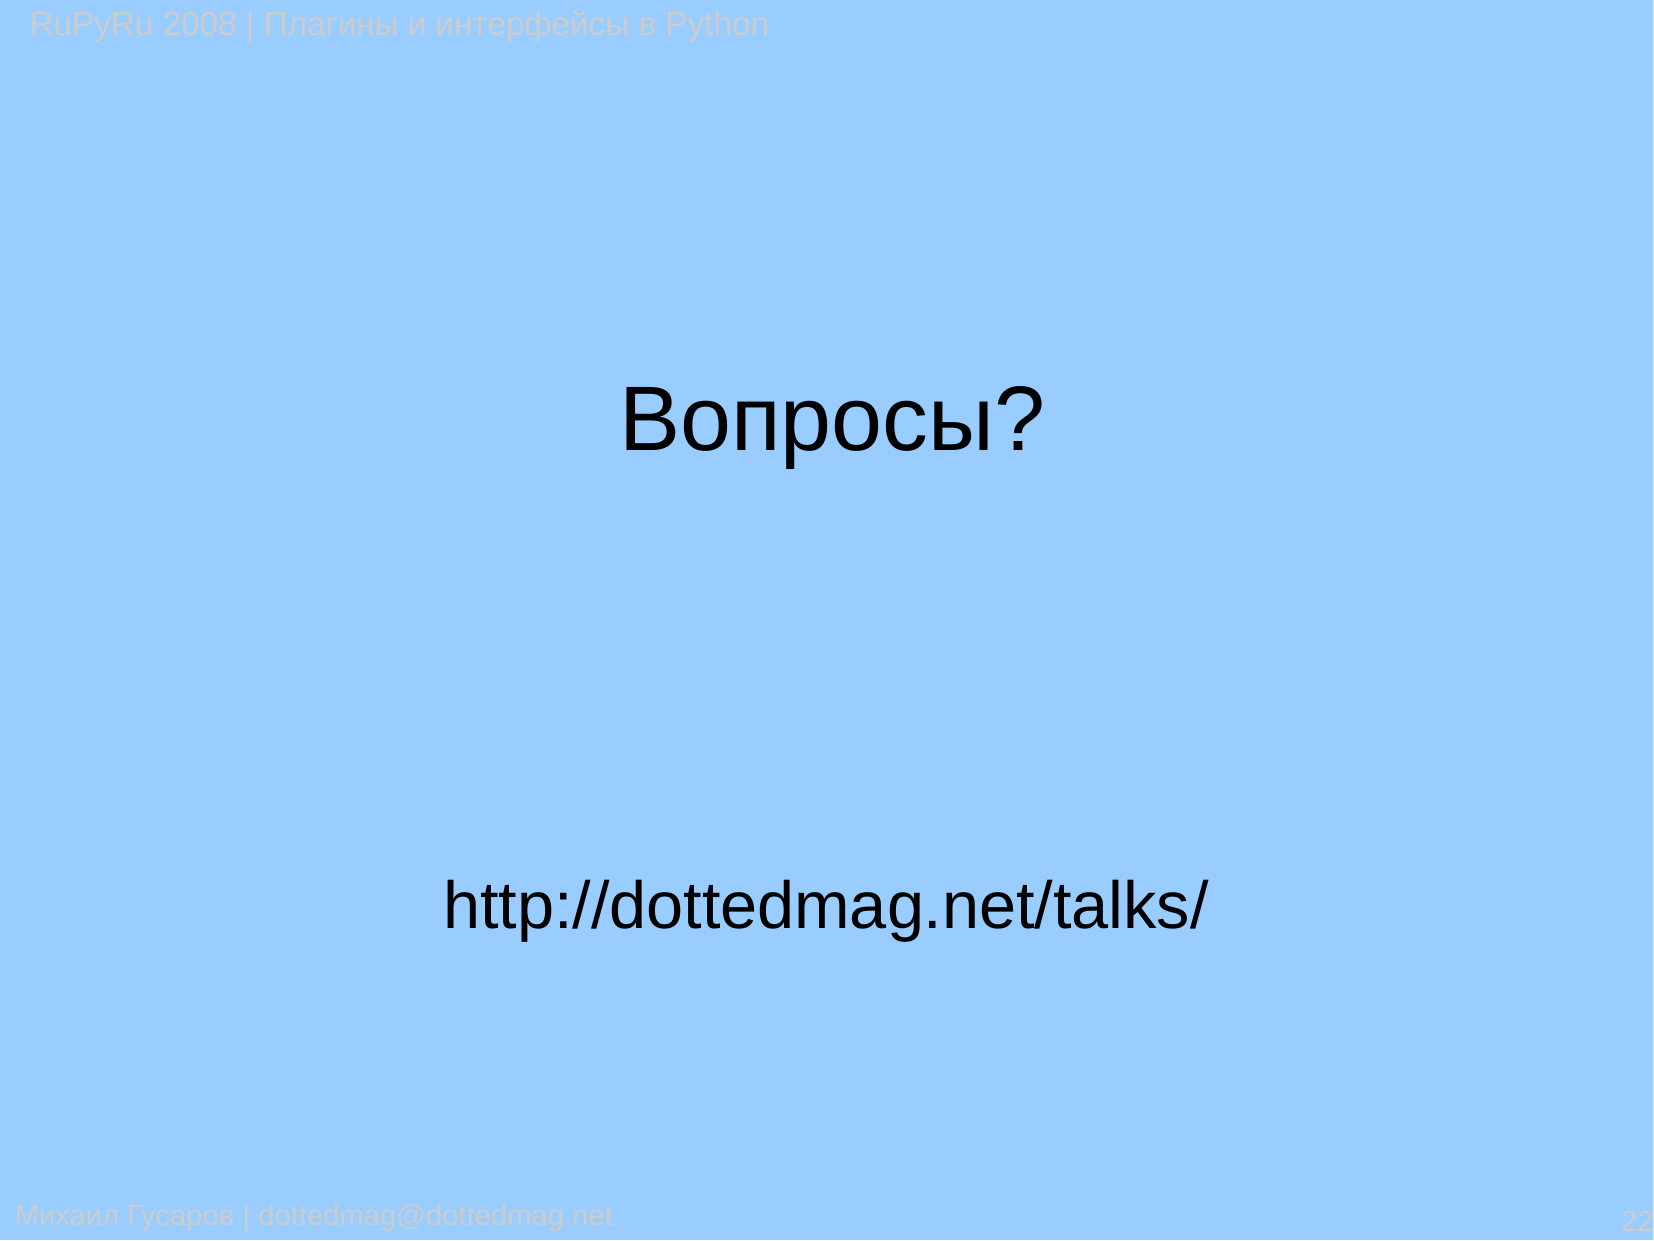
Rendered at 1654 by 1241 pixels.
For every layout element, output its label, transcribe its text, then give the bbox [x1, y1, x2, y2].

title Вопросы? [88, 324, 1577, 512]
subtitle http://dottedmag.net/talks/ [82, 708, 1571, 1102]
